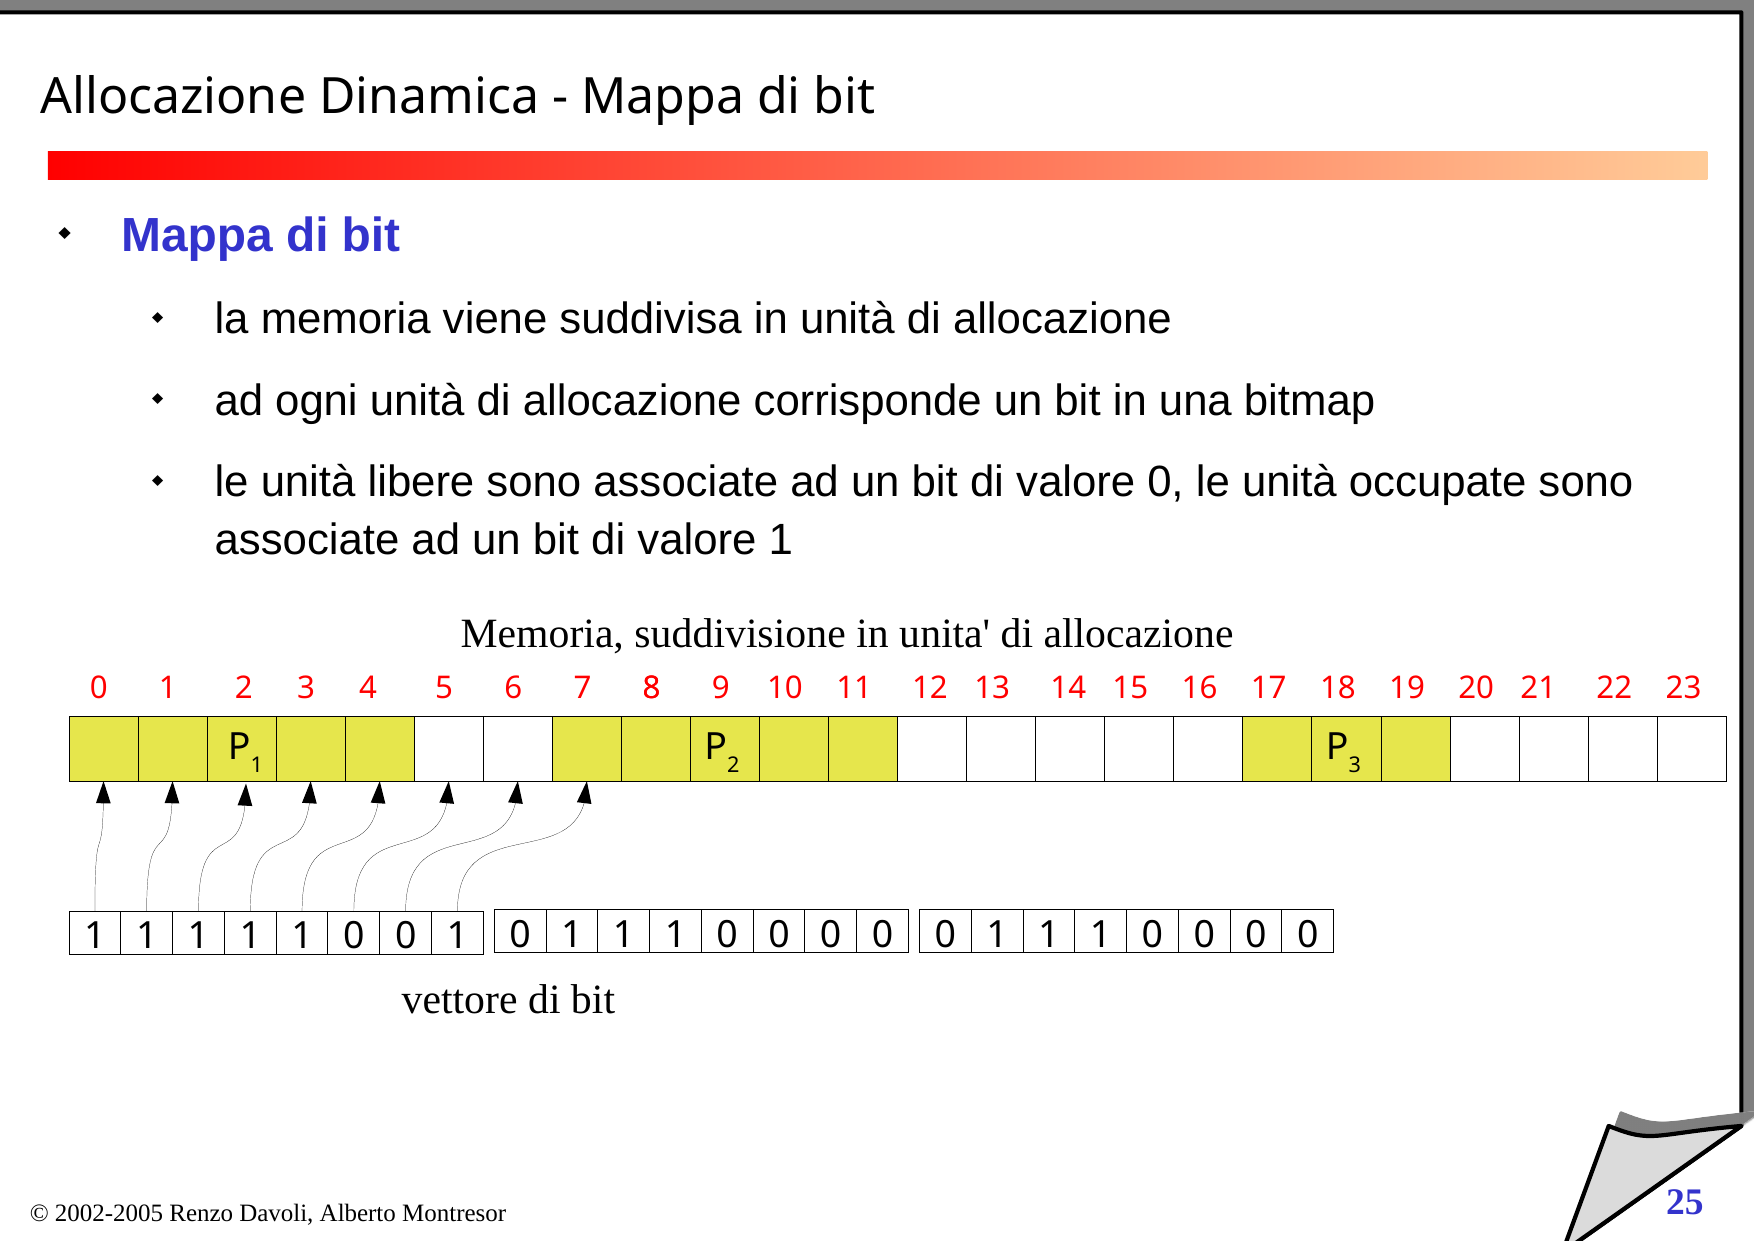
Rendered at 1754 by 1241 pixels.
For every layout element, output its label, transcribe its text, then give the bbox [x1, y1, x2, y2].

text_box [69, 716, 414, 782]
text_box 22 [1596, 662, 1642, 711]
text_box 18 [1320, 662, 1361, 711]
text_box Memoria, suddivisione in unita' di allocazione [460, 608, 1495, 656]
text_box P3 [1325, 717, 1365, 784]
title Allocazione Dinamica - Mappa di bit [40, 49, 1714, 144]
text_box 1 [971, 909, 1023, 953]
text_box 2 [234, 662, 258, 711]
text_box 0 [856, 909, 909, 953]
text_box 0 [753, 909, 804, 953]
text_box 0 [1281, 909, 1334, 953]
text_box 17 [1250, 662, 1291, 711]
text_box 10 [767, 662, 808, 711]
text_box 3 [297, 662, 320, 711]
text_box 16 [1181, 662, 1222, 711]
text_box 11 [836, 662, 877, 711]
text_box [552, 716, 897, 782]
list Mappa di bit la memoria viene suddivisa in unità di allocazione ad ogni unità di allocazione corrisponde un bit in una bitmap le unità libere sono associate ad un bit di valore 0, le unità occupate sono associate ad un bit di valore 1 [58, 206, 1696, 619]
text_box 6 [504, 662, 527, 711]
text_box 0 [494, 909, 546, 953]
text_box 1 [69, 911, 120, 955]
text_box 1 [1074, 909, 1126, 953]
text_box 0 [919, 909, 971, 953]
text_box 1 [431, 911, 484, 955]
text_box 1 [172, 911, 224, 955]
text_box P1 [227, 717, 265, 784]
text_box 0 [804, 909, 856, 953]
text_box 0 [1178, 909, 1230, 953]
text_box 0 [701, 909, 753, 953]
text_box 1 [158, 662, 179, 711]
text_box 1 [1023, 909, 1074, 953]
text_box 0 [379, 911, 431, 955]
text_box 7 [573, 662, 596, 711]
text_box 0 [1126, 909, 1178, 953]
text_box [1242, 716, 1450, 782]
text_box 19 [1389, 662, 1430, 711]
text_box 12 [912, 662, 953, 711]
text_box 23 [1665, 662, 1711, 711]
text_box 4 [359, 662, 382, 711]
text_box 9 [711, 662, 735, 711]
text_box 8 [642, 662, 666, 711]
text_box 20 [1458, 662, 1503, 711]
text_box 14 [1050, 662, 1091, 711]
text_box P2 [704, 717, 743, 784]
text_box 0 [89, 662, 113, 711]
text_box 1 [597, 909, 649, 953]
text_box 1 [649, 909, 701, 953]
text_box 21 [1520, 662, 1561, 711]
text_box 13 [974, 662, 1015, 711]
text_box 1 [546, 909, 597, 953]
text_box 1 [276, 911, 327, 955]
text_box 1 [120, 911, 172, 955]
text_box 0 [1230, 909, 1281, 953]
text_box vettore di bit [401, 974, 845, 1022]
text_box 1 [224, 911, 276, 955]
text_box 0 [327, 911, 379, 955]
text_box 15 [1112, 662, 1153, 711]
text_box 5 [435, 662, 458, 711]
